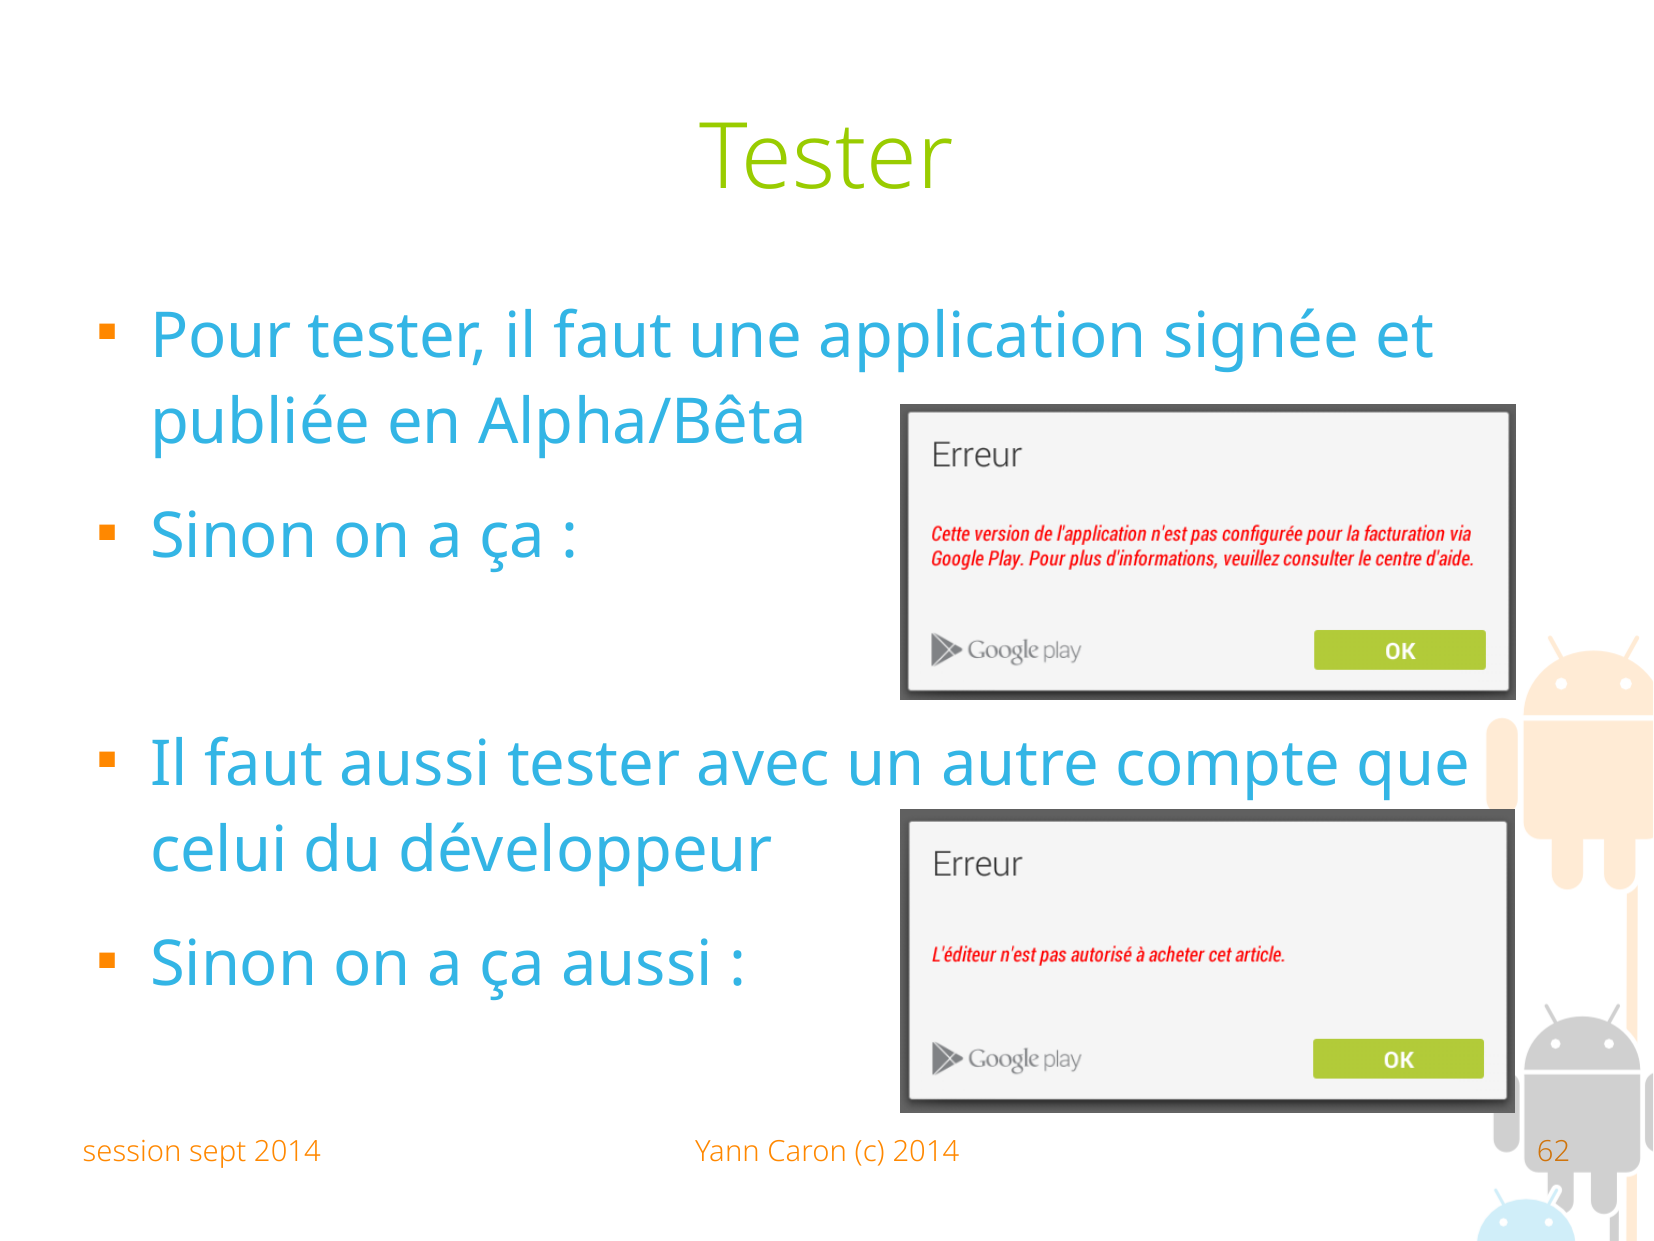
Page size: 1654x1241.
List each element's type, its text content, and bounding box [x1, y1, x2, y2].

title Tester [82, 49, 1571, 257]
list Pour tester, il faut une application signée et publiée en Alpha/Bêta Sinon on a ça : Il faut aussi tester avec un autre compte que celui du développeur Sinon on a ça aussi : [82, 290, 1571, 1010]
picture [900, 404, 1516, 700]
picture [240, 423, 1654, 1241]
